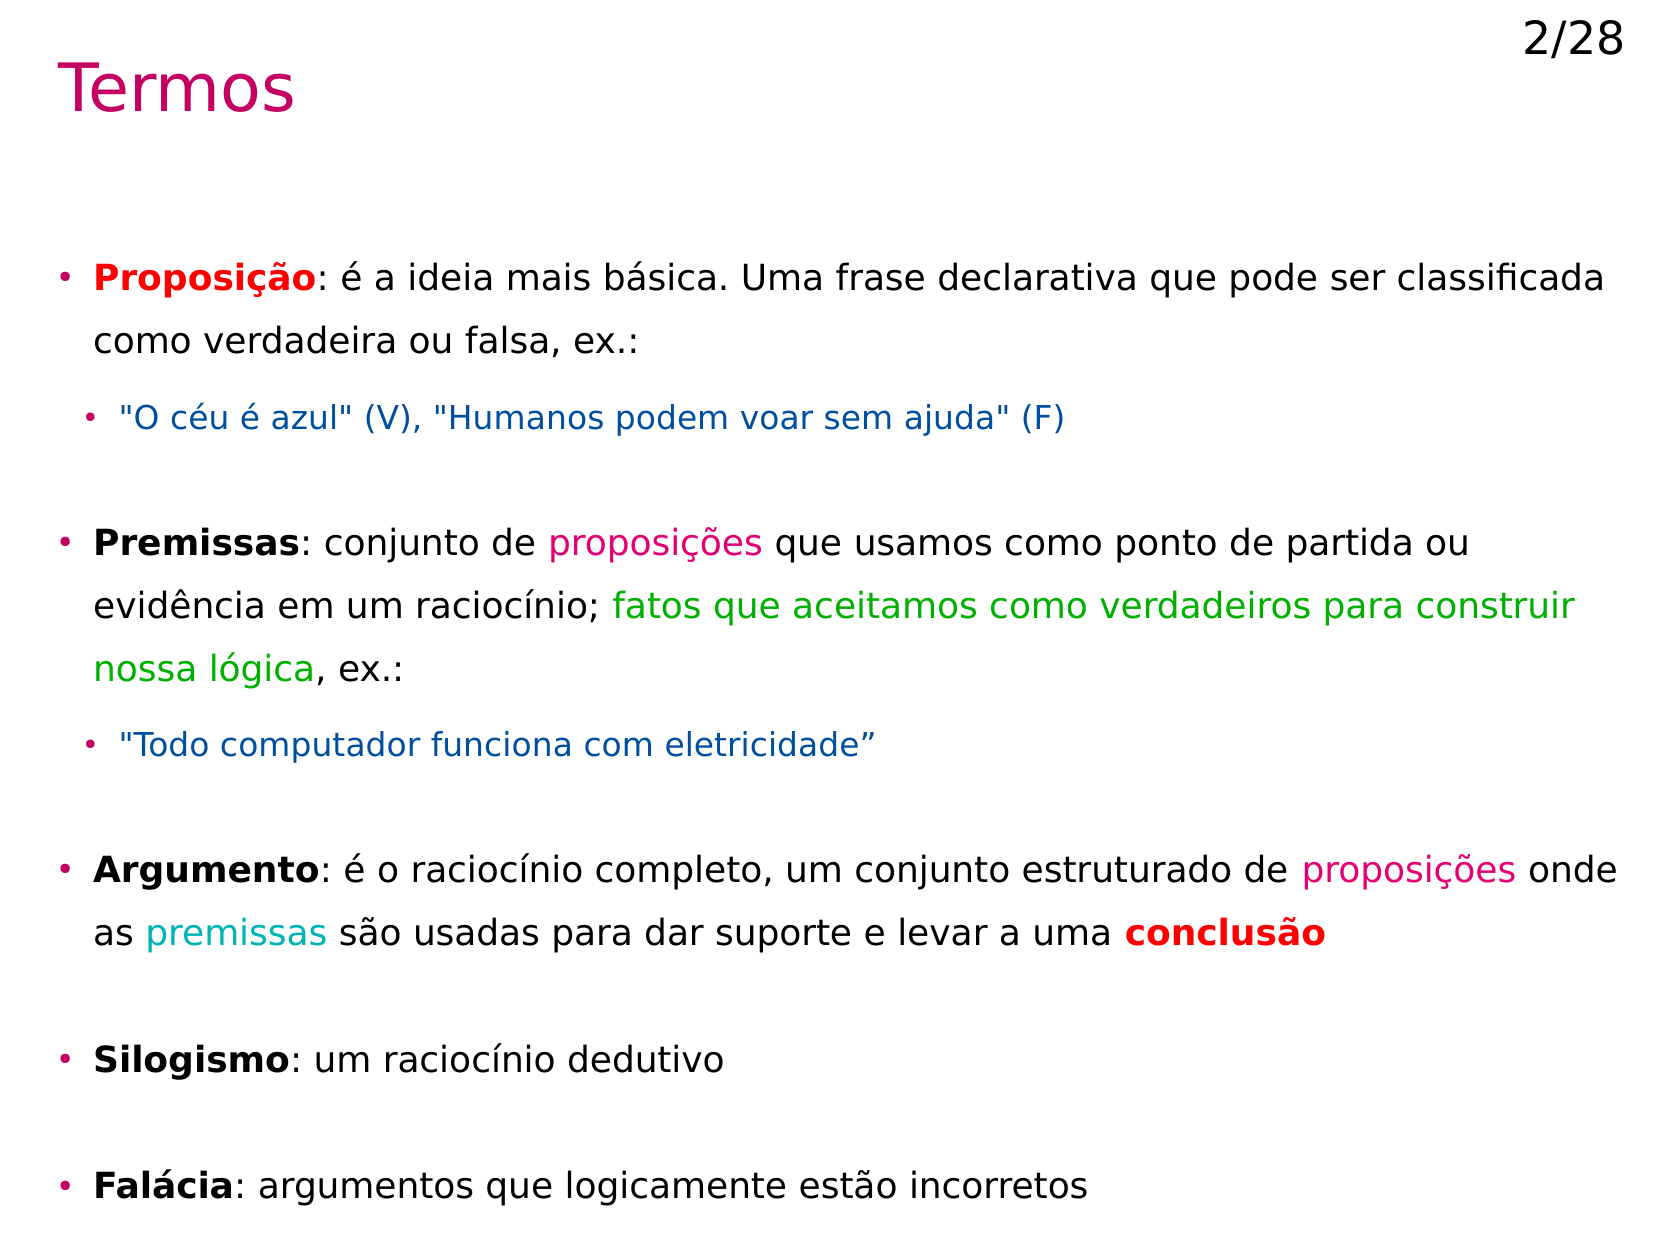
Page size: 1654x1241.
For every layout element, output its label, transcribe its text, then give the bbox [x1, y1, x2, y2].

title Termos [59, 29, 1625, 148]
list Proposição: é a ideia mais básica. Uma frase declarativa que pode ser classificada como verdadeira ou falsa, ex.: "O céu é azul" (V), "Humanos podem voar sem ajuda" (F) Premissas: conjunto de proposições que usamos como ponto de partida ou evidência em um raciocínio; fatos que aceitamos como verdadeiros para construir nossa lógica, ex.: "Todo computador funciona com eletricidade” Argumento: é o raciocínio completo, um conjunto estruturado de proposições onde as premissas são usadas para dar suporte e levar a uma conclusão Silogismo: um raciocínio dedutivo Falácia: argumentos que logicamente estão incorretos [59, 236, 1625, 1211]
